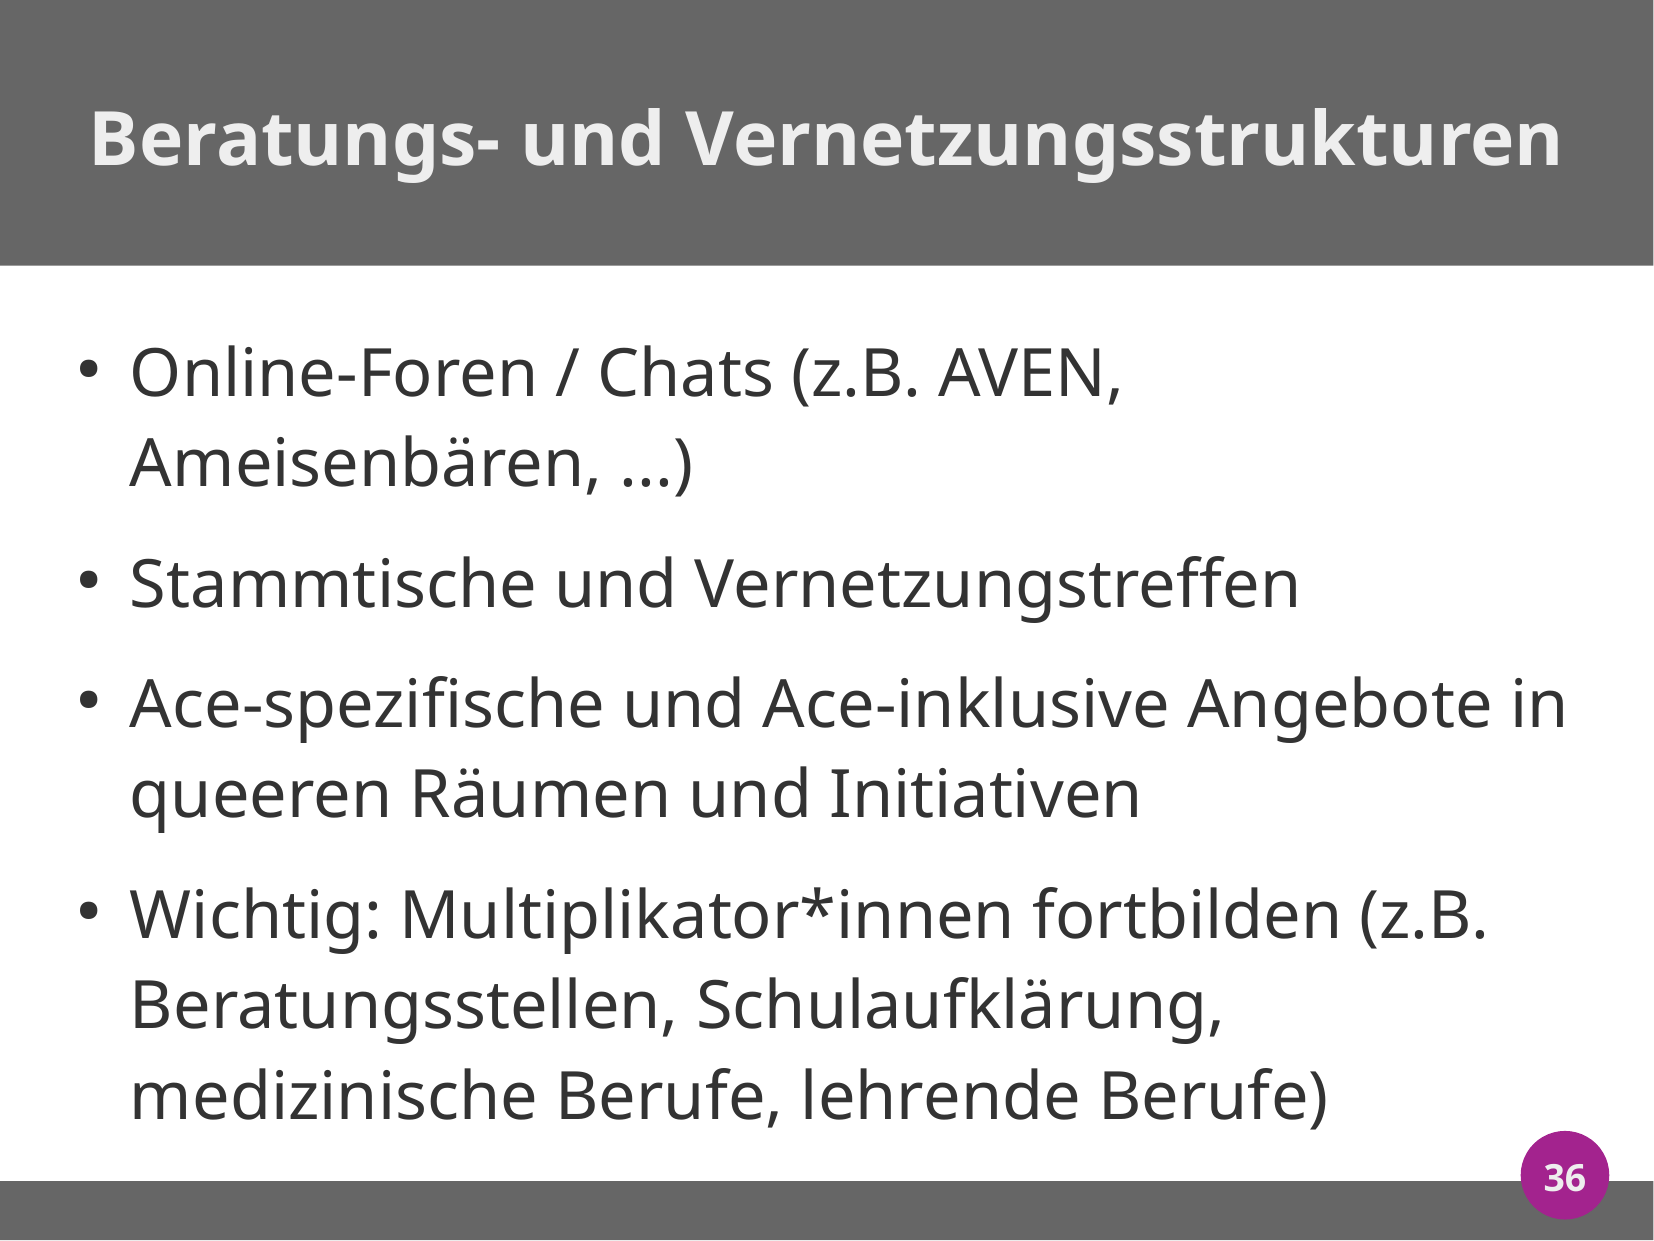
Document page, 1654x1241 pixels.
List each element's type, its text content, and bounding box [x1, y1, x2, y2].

list Online-Foren / Chats (z.B. AVEN, Ameisenbären, ...) Stammtische und Vernetzungstreffen Ace-spezifische und Ace-inklusive Angebote in queeren Räumen und Initiativen Wichtig: Multiplikator*innen fortbilden (z.B. Beratungsstellen, Schulaufklärung, medizinische Berufe, lehrende Berufe) [59, 324, 1595, 1152]
title Beratungs- und Vernetzungsstrukturen [59, 11, 1595, 260]
